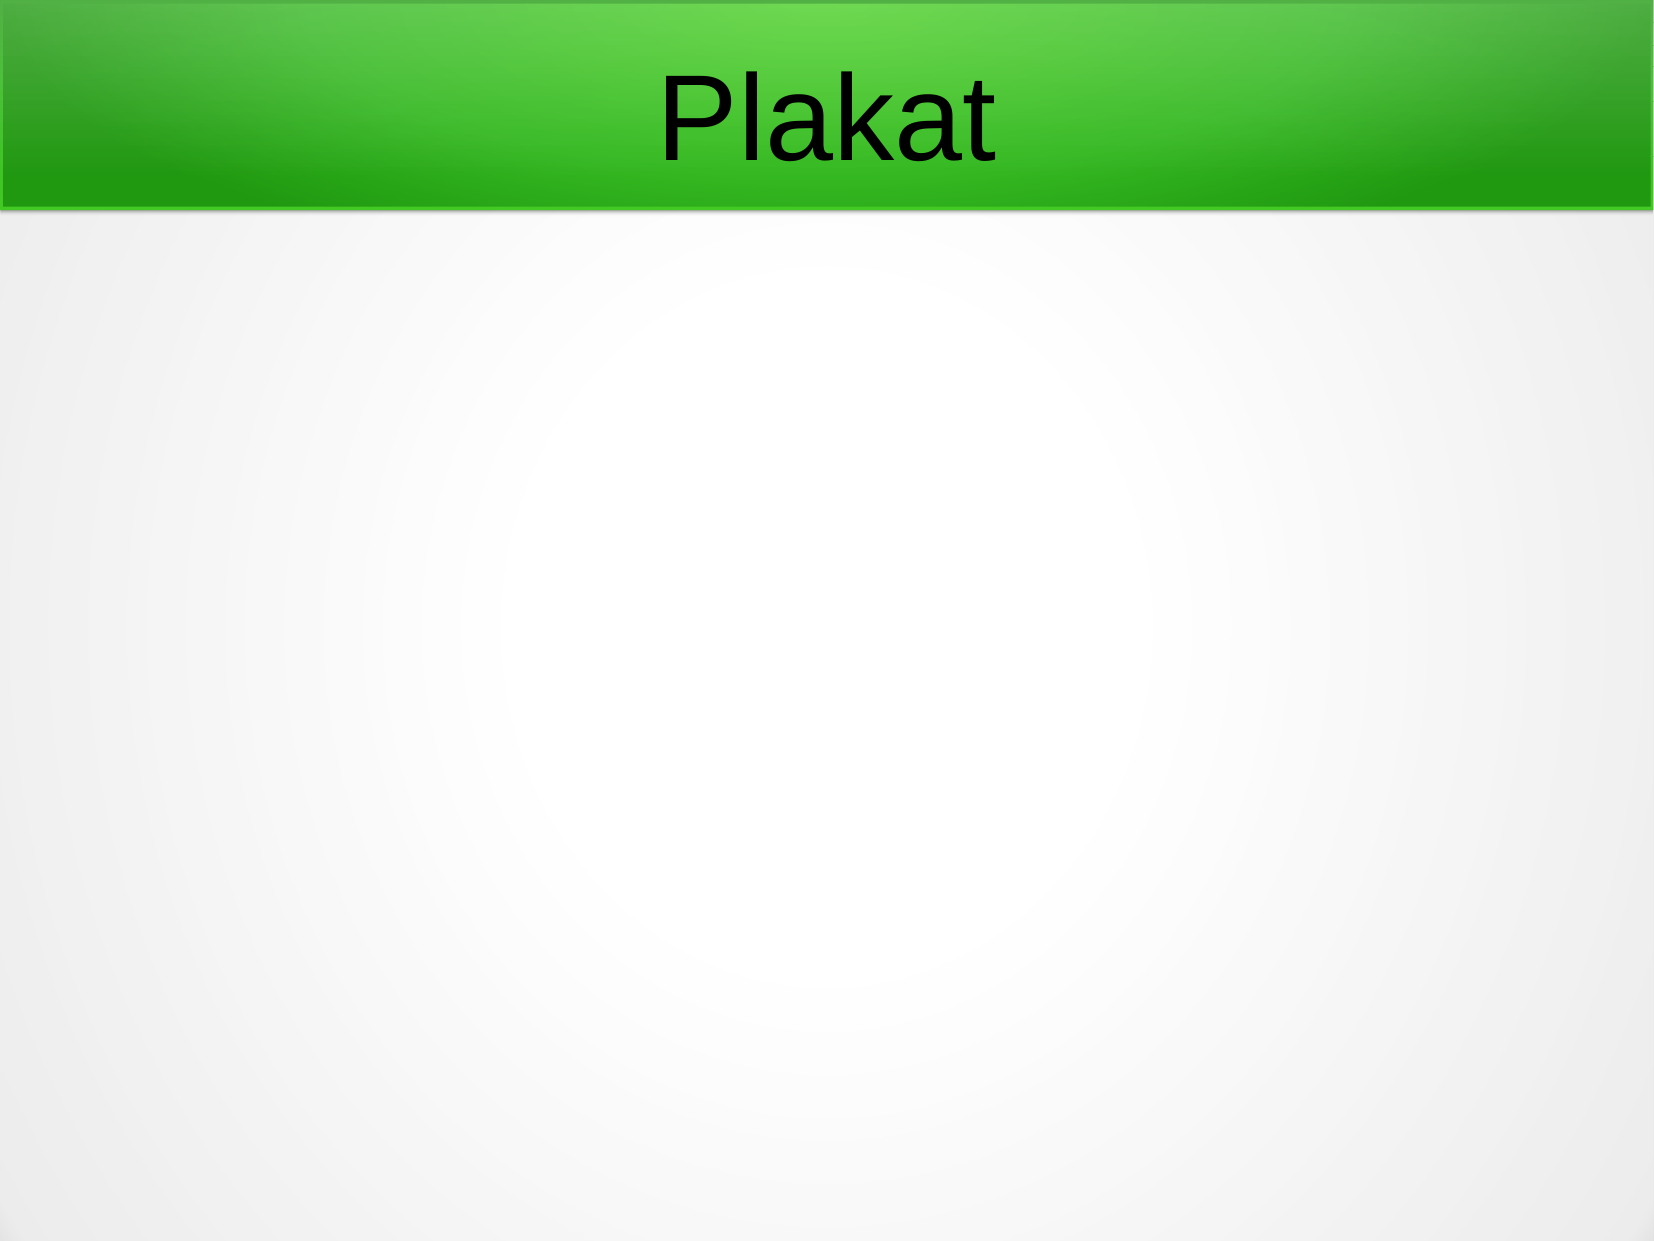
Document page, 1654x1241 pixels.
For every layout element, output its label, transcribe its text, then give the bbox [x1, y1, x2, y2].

title Plakat [82, 47, 1571, 189]
